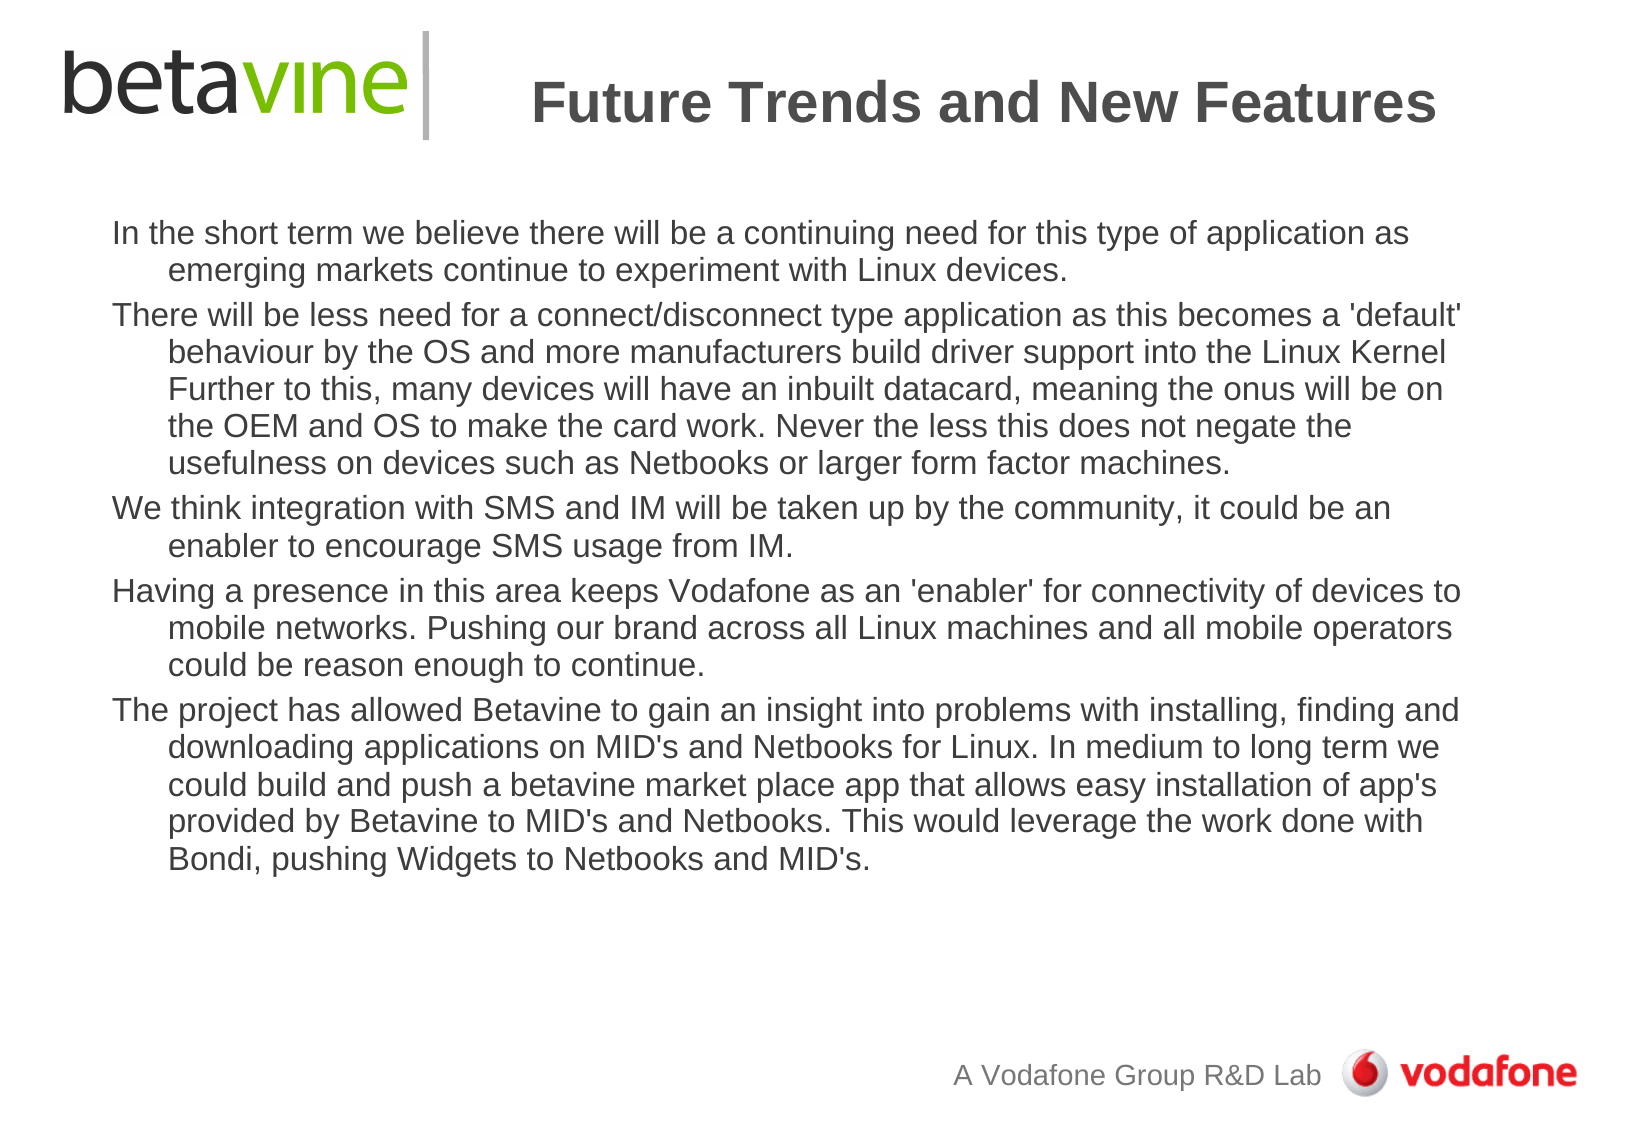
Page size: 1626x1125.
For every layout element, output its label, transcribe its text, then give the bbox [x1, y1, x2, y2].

picture [1327, 1026, 1604, 1125]
title Future Trends and New Features [531, 57, 1439, 148]
list In the short term we believe there will be a continuing need for this type of application as emerging markets continue to experiment with Linux devices. There will be less need for a connect/disconnect type application as this becomes a 'default' behaviour by the OS and more manufacturers build driver support into the Linux Kernel Further to this, many devices will have an inbuilt datacard, meaning the onus will be on the OEM and OS to make the card work. Never the less this does not negate the usefulness on devices such as Netbooks or larger form factor machines. We think integration with SMS and IM will be taken up by the community, it could be an enabler to encourage SMS usage from IM. Having a presence in this area keeps Vodafone as an 'enabler' for connectivity of devices to mobile networks. Pushing our brand across all Linux machines and all mobile operators could be reason enough to continue. The project has allowed Betavine to gain an insight into problems with installing, finding and downloading applications on MID's and Netbooks for Linux. In medium to long term we could build and push a betavine market place app that allows easy installation of app's provided by Betavine to MID's and Netbooks. This would leverage the work done with Bondi, pushing Widgets to Netbooks and MID's. [111, 214, 1486, 1000]
picture [63, 49, 410, 116]
